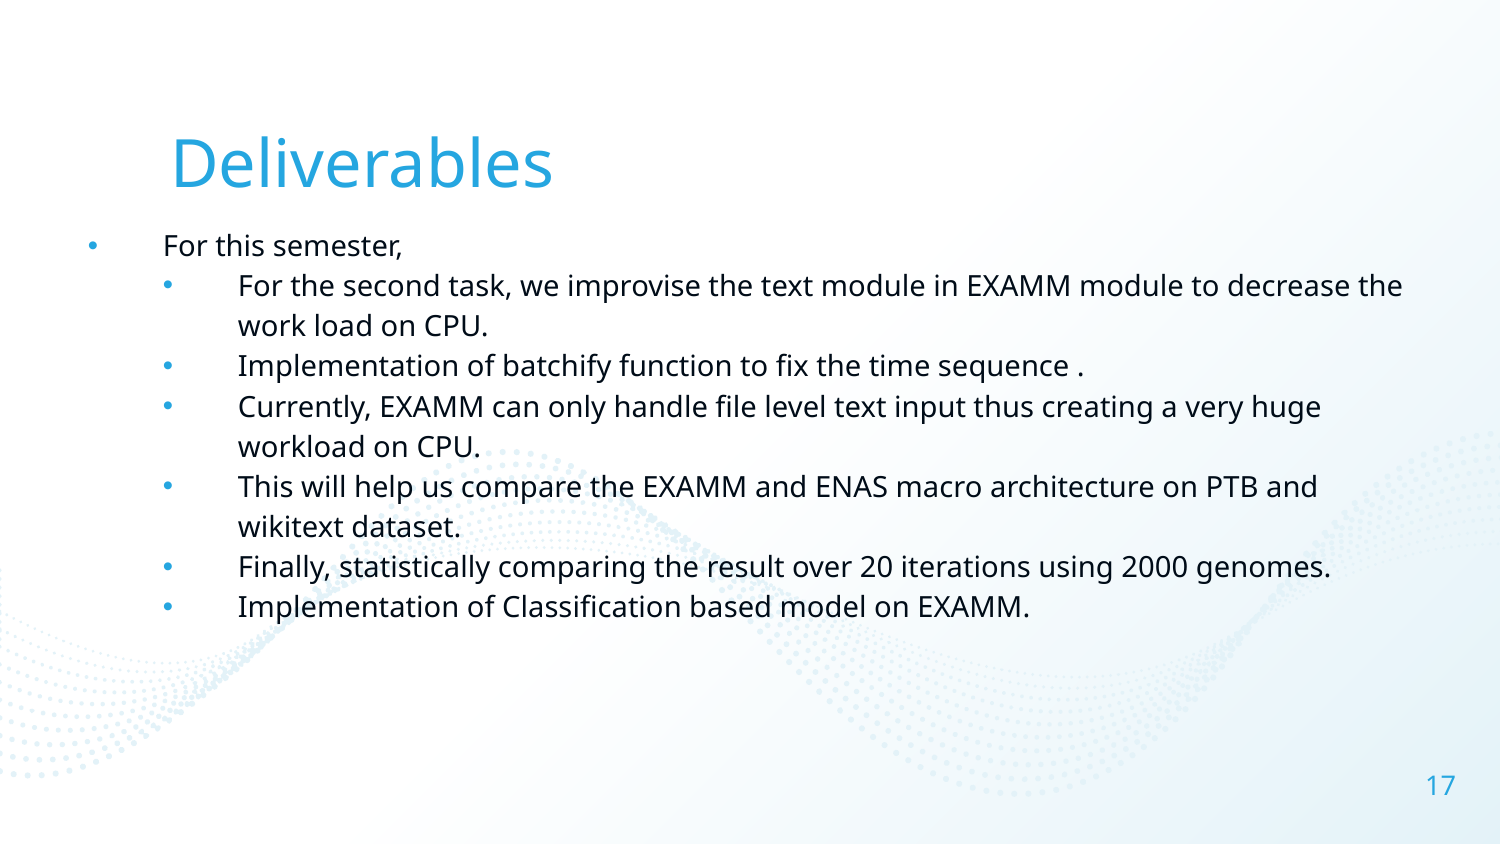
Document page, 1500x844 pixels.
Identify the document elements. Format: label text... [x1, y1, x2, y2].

title Deliverables [170, 137, 1330, 203]
list For this semester, For the second task, we improvise the text module in EXAMM module to decrease the work load on CPU. Implementation of batchify function to fix the time sequence . Currently, EXAMM can only handle file level text input thus creating a very huge workload on CPU. This will help us compare the EXAMM and ENAS macro architecture on PTB and wikitext dataset. Finally, statistically comparing the result over 20 iterations using 2000 genomes. Implementation of Classification based model on EXAMM. [87, 222, 1414, 740]
slide_number <number> [1366, 754, 1457, 819]
